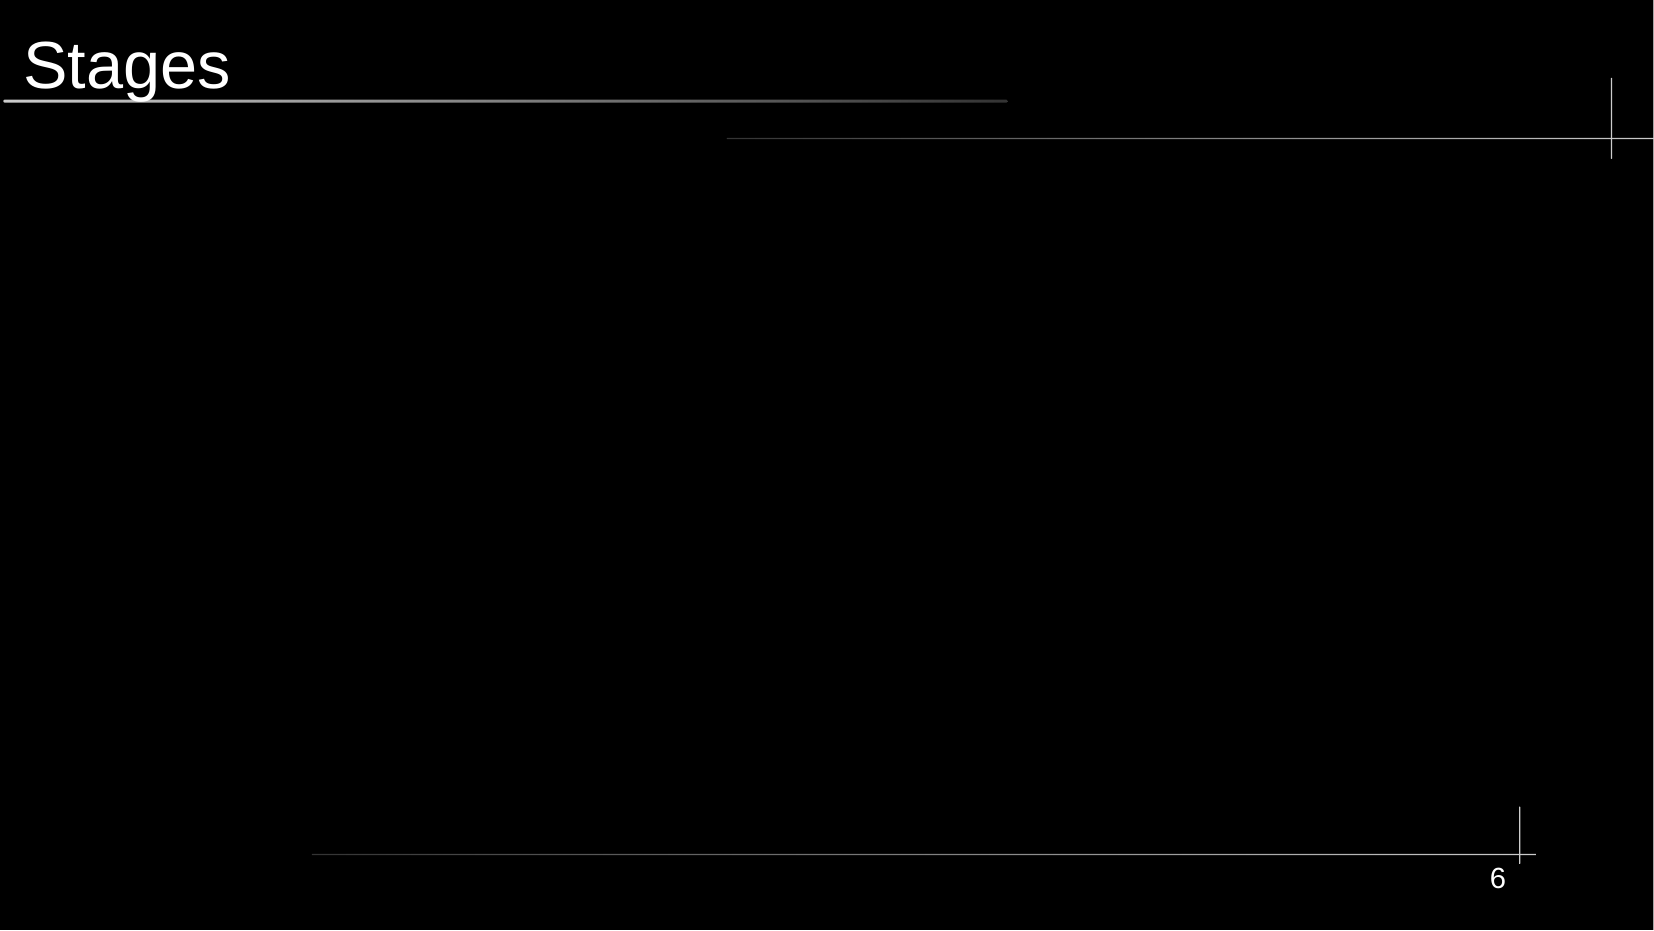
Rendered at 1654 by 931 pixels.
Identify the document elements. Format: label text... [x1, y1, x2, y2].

title Stages [23, 11, 1589, 119]
